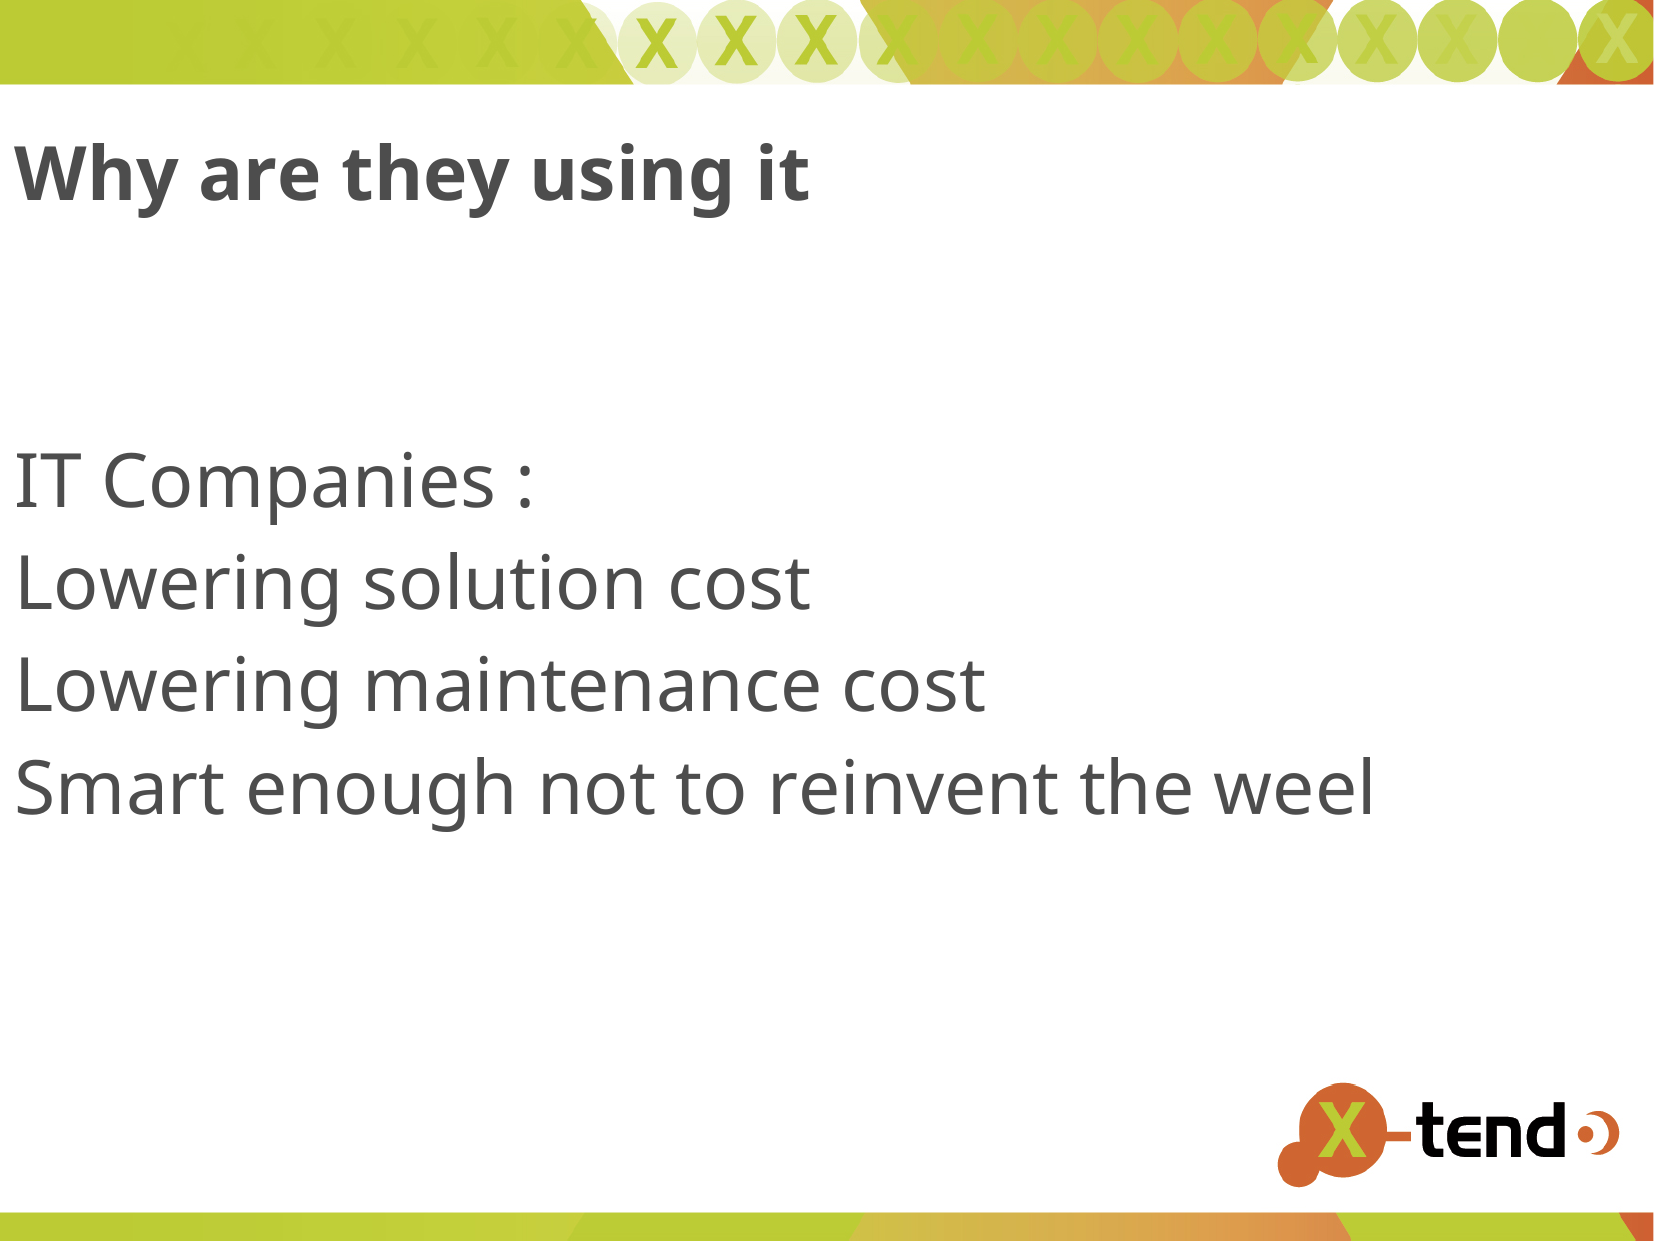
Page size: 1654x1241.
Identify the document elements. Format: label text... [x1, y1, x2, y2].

picture [0, 0, 1654, 1241]
text_box Why are they using it IT Companies : Lowering solution cost Lowering maintenance cost Smart enough not to reinvent the weel [0, 112, 1520, 1241]
